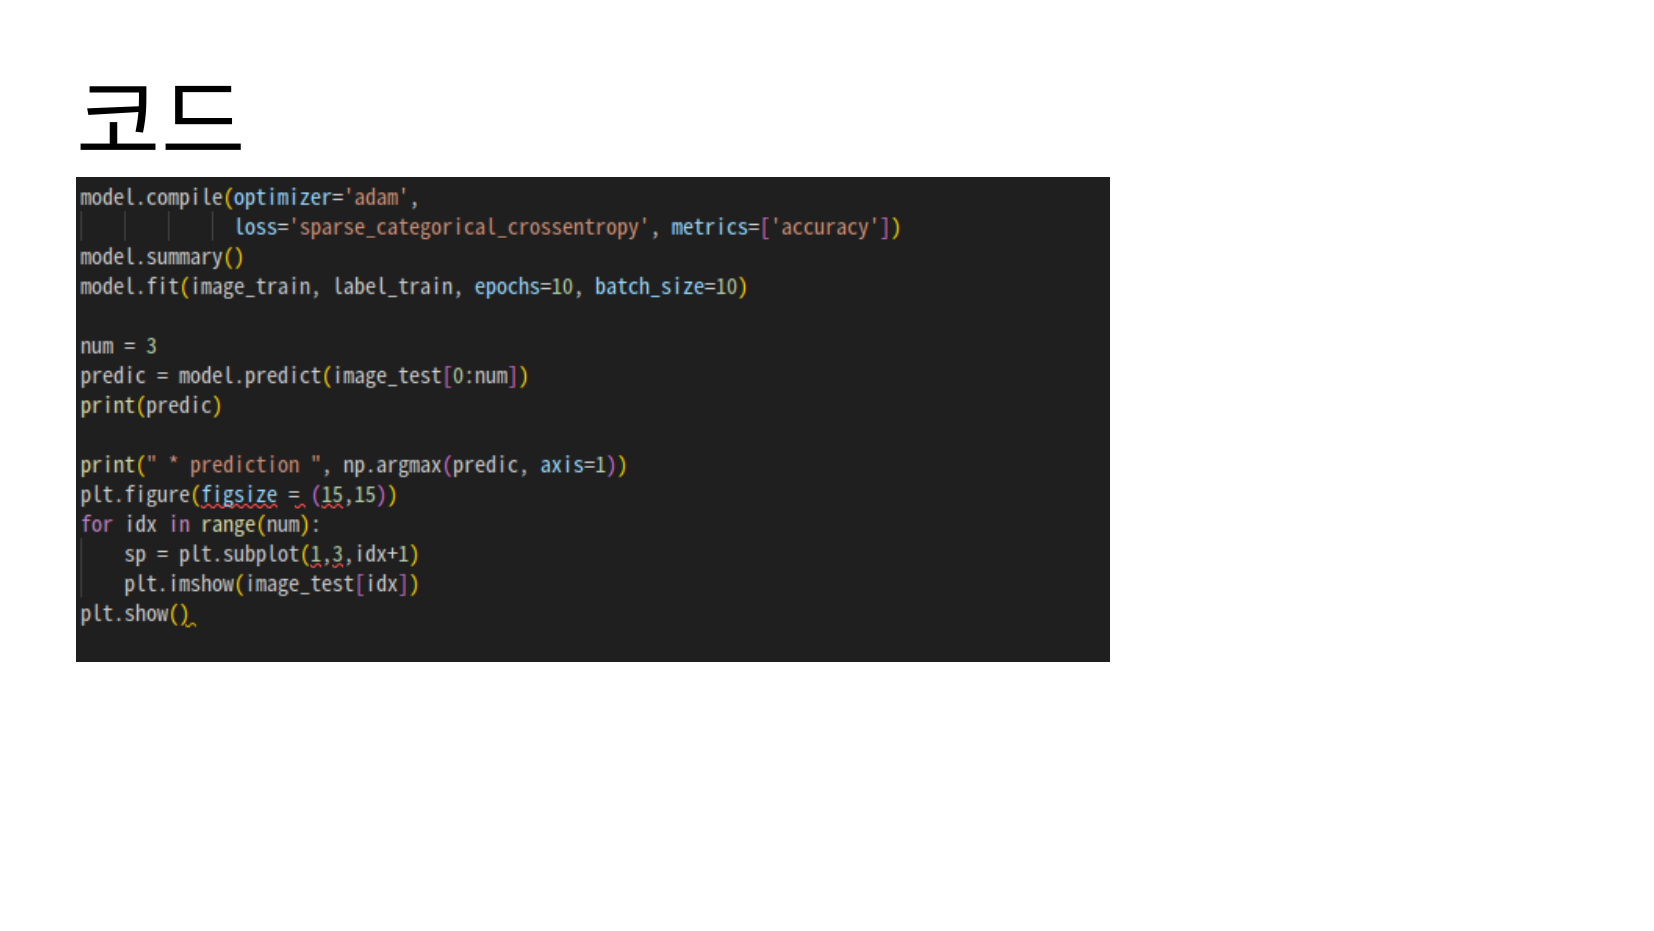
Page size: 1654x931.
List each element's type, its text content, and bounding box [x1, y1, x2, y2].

title 코드 [76, 37, 1565, 193]
picture [76, 177, 1110, 662]
